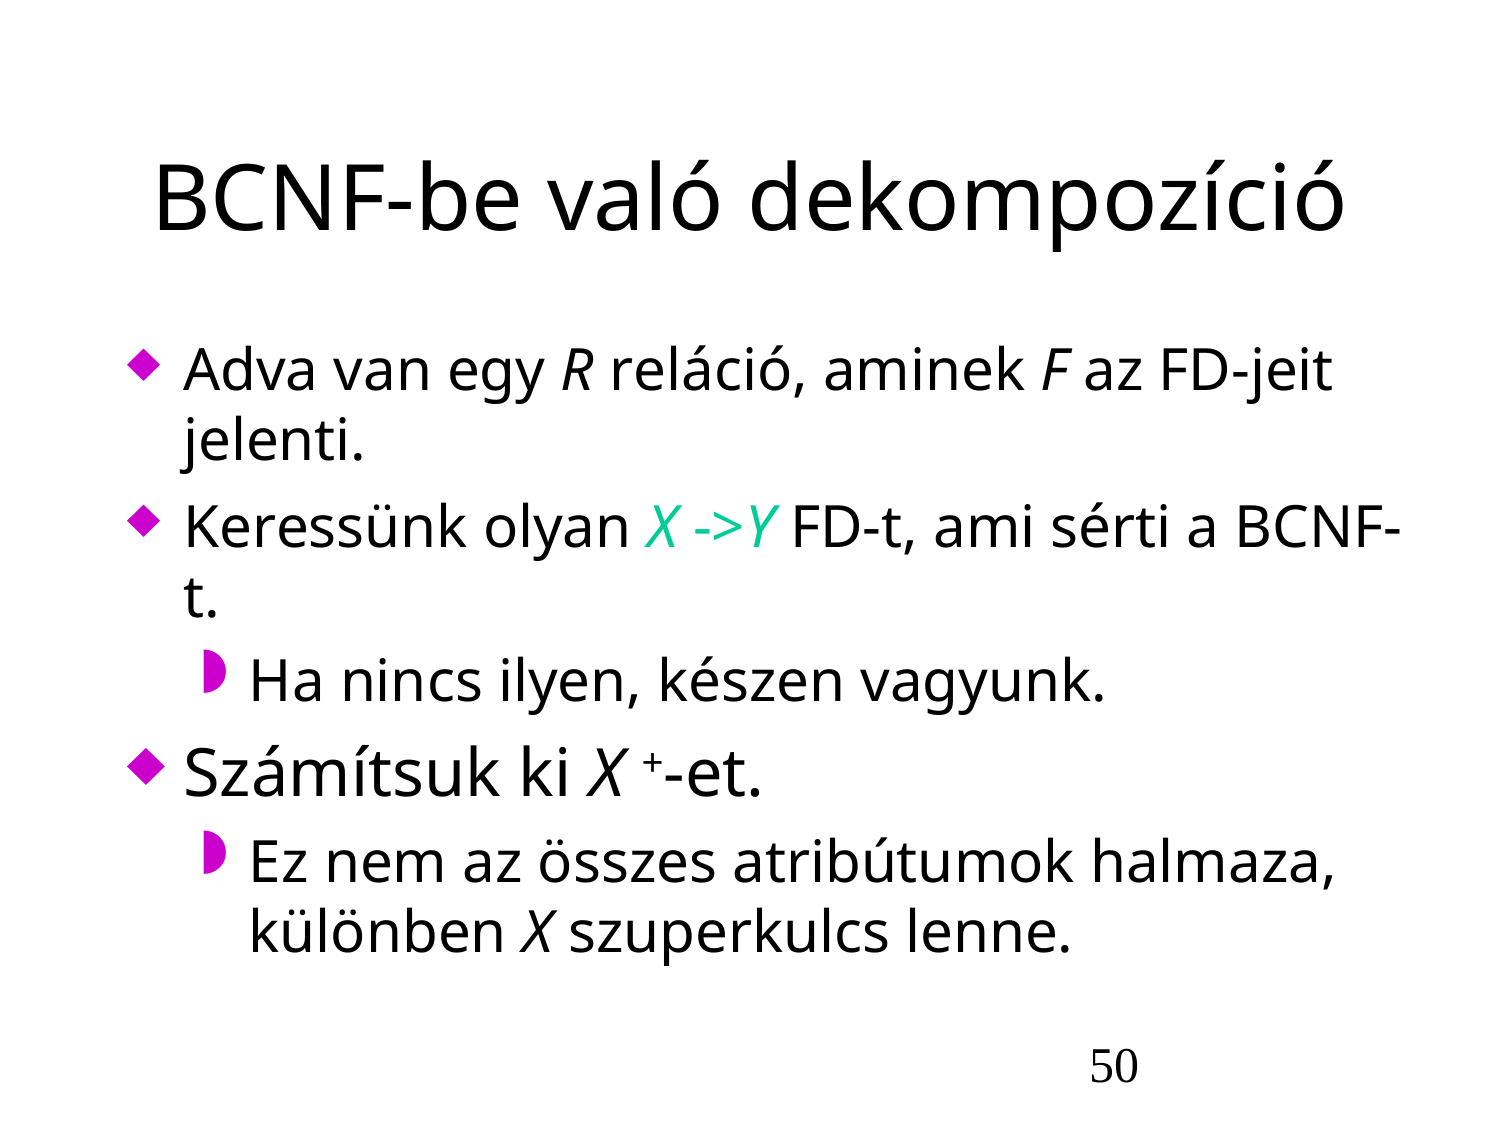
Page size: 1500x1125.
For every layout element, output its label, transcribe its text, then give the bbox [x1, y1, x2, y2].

list Adva van egy R reláció, aminek F az FD-jeit jelenti. Keressünk olyan X ->Y FD-t, ami sérti a BCNF-t. Ha nincs ilyen, készen vagyunk. Számítsuk ki X +-et. Ez nem az összes atribútumok halmaza, különben X szuperkulcs lenne. [112, 324, 1425, 1000]
title BCNF-be való dekompozíció [112, 99, 1388, 288]
